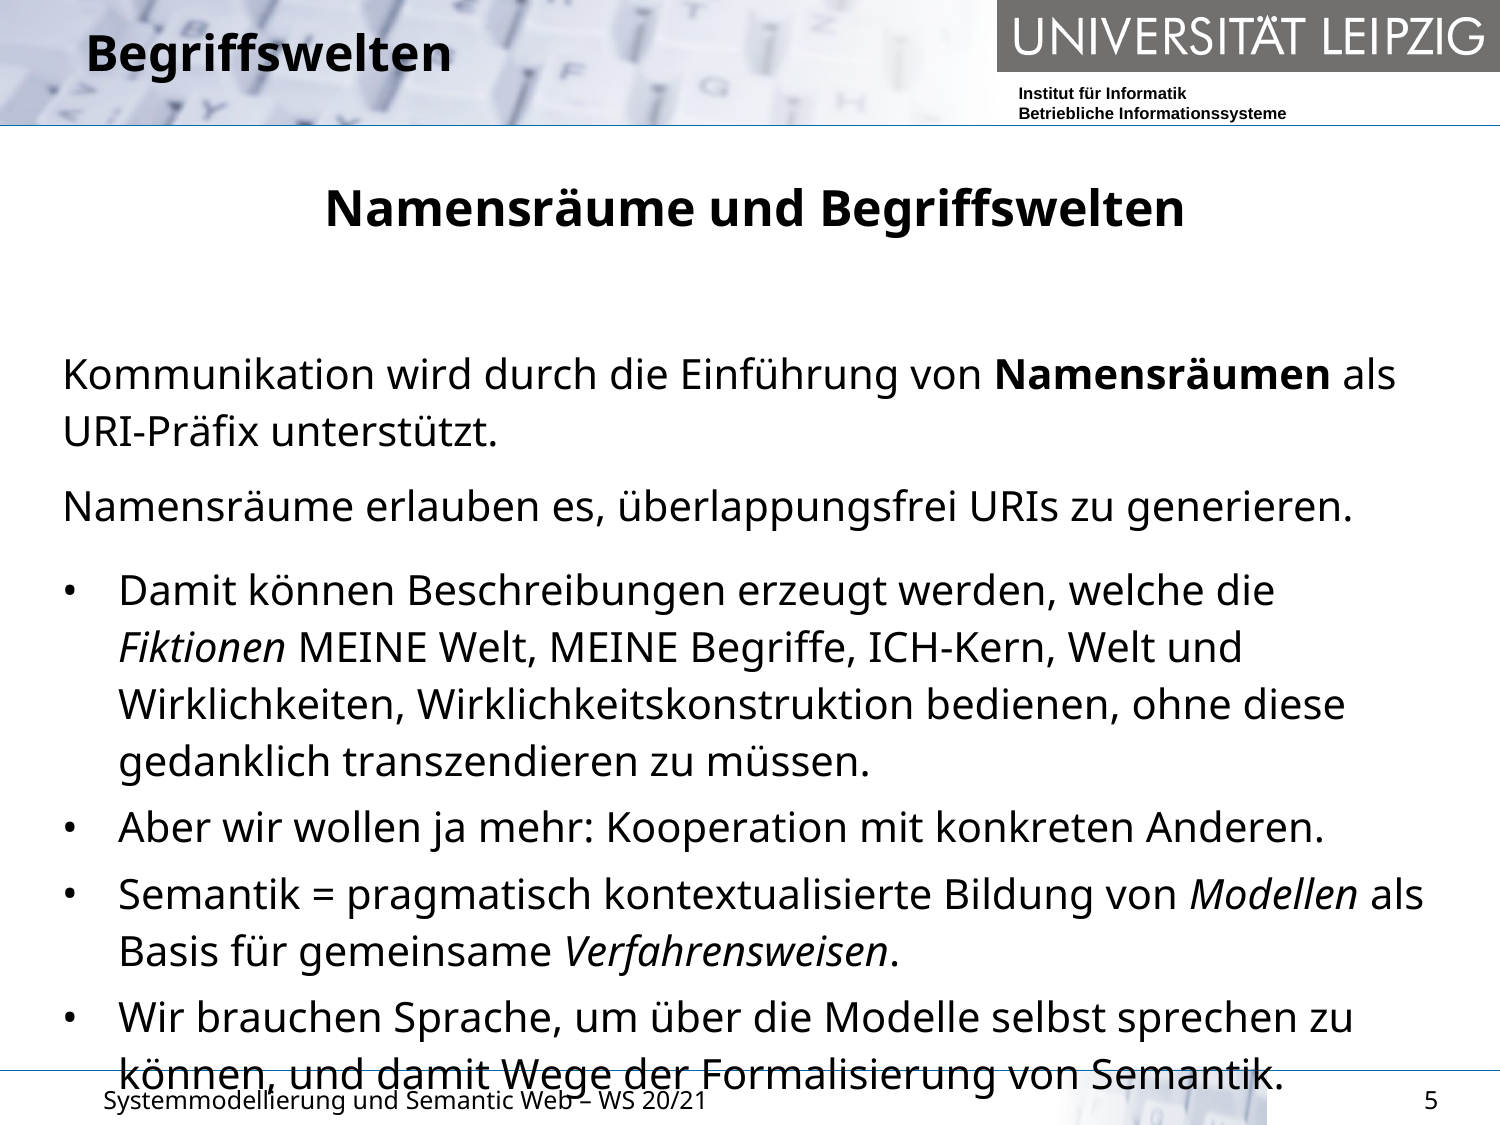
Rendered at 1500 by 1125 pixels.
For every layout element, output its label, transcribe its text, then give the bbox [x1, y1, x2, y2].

picture [0, 0, 1500, 125]
picture [1057, 1071, 1267, 1125]
list Namensräume und Begriffswelten Kommunikation wird durch die Einführung von Namensräumen als URI-Präfix unterstützt. Namensräume erlauben es, überlappungsfrei URIs zu generieren. Damit können Beschreibungen erzeugt werden, welche die Fiktionen MEINE Welt, MEINE Begriffe, ICH-Kern, Welt und Wirklichkeiten, Wirklichkeitskonstruktion bedienen, ohne diese gedanklich transzendieren zu müssen. Aber wir wollen ja mehr: Kooperation mit konkreten Anderen. Semantik = pragmatisch kontextualisierte Bildung von Modellen als Basis für gemeinsame Verfahrensweisen. Wir brauchen Sprache, um über die Modelle selbst sprechen zu können, und damit Wege der Formalisierung von Semantik. [47, 165, 1465, 1020]
picture [1182, 1078, 1192, 1086]
picture [1120, 1071, 1132, 1076]
text_box Begriffswelten [70, 13, 468, 90]
